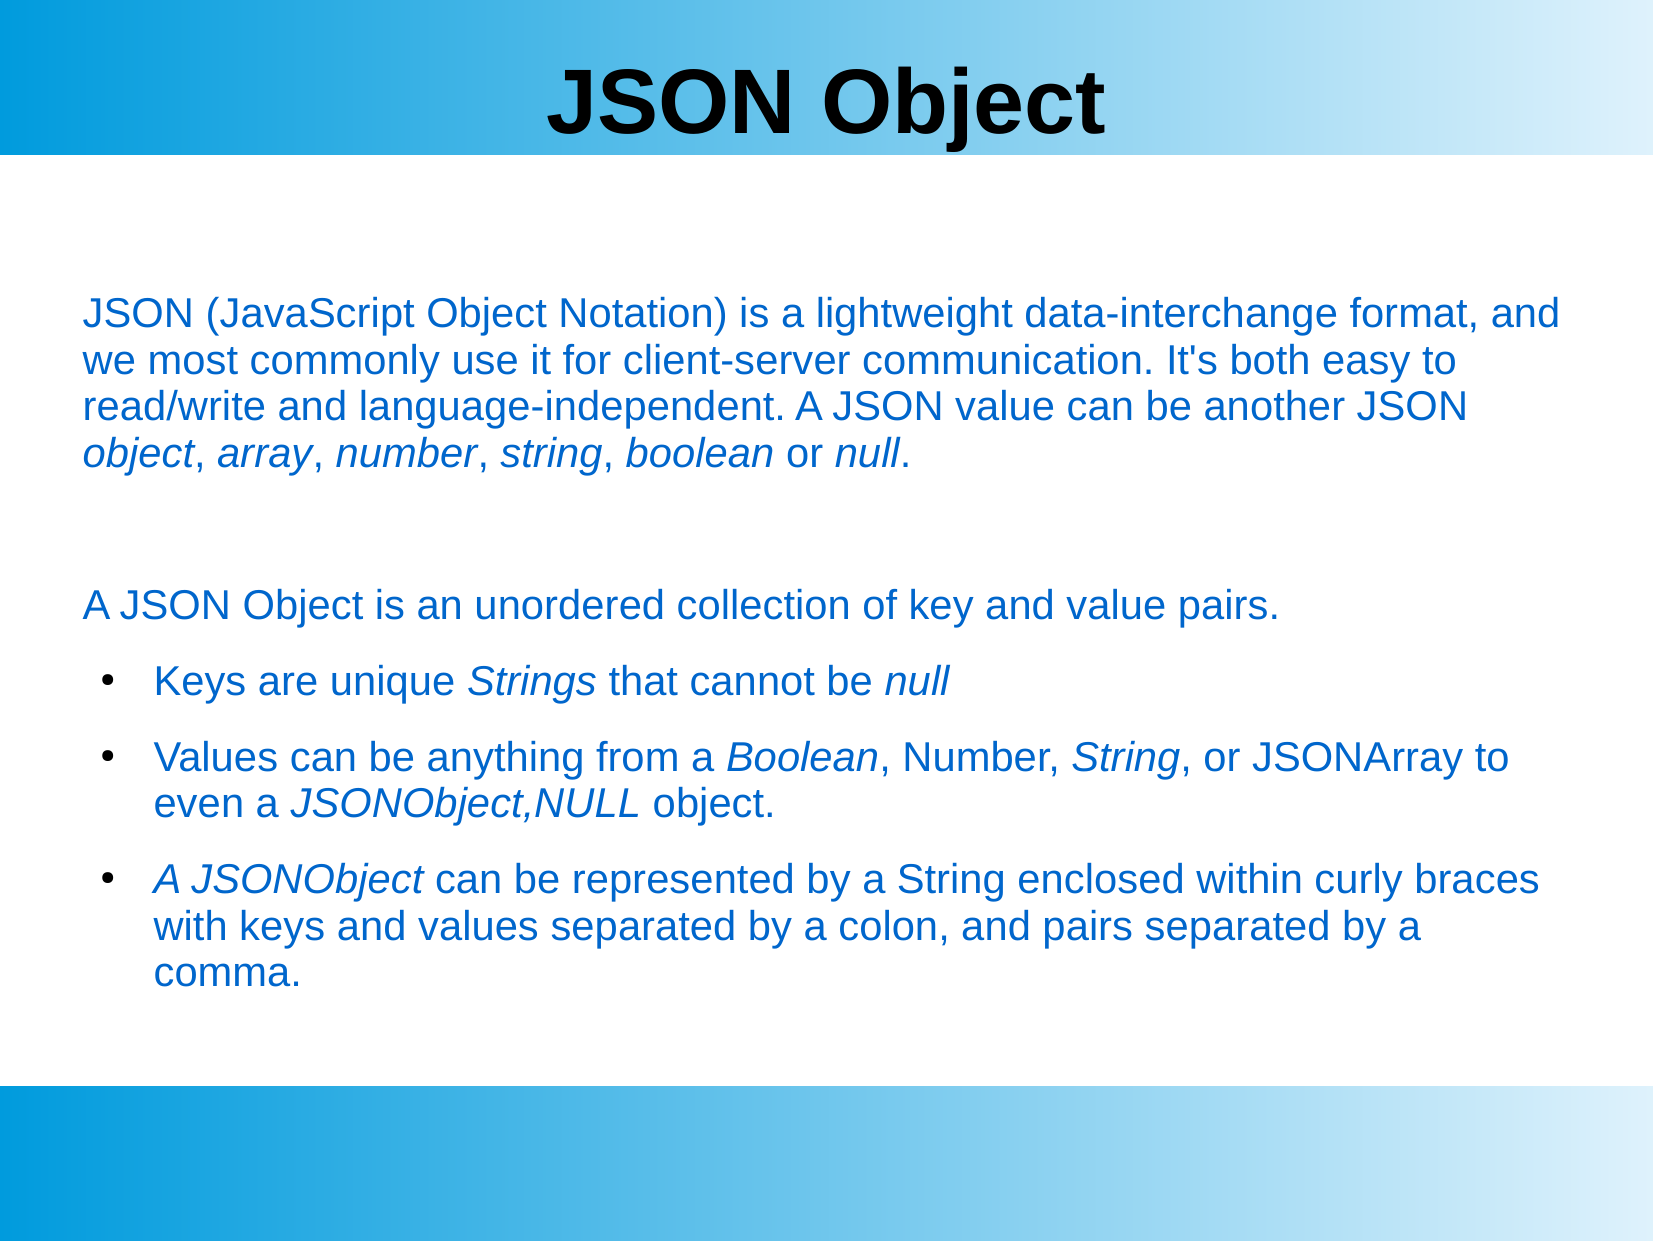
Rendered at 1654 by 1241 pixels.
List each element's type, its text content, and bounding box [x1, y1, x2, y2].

list JSON (JavaScript Object Notation) is a lightweight data-interchange format, and we most commonly use it for client-server communication. It's both easy to read/write and language-independent. A JSON value can be another JSON object, array, number, string, boolean or null. A JSON Object is an unordered collection of key and value pairs. Keys are unique Strings that cannot be null Values can be anything from a Boolean, Number, String, or JSONArray to even a JSONObject,NULL object. A JSONObject can be represented by a String enclosed within curly braces with keys and values separated by a colon, and pairs separated by a comma. [82, 290, 1571, 1010]
title JSON Object [82, 49, 1571, 155]
